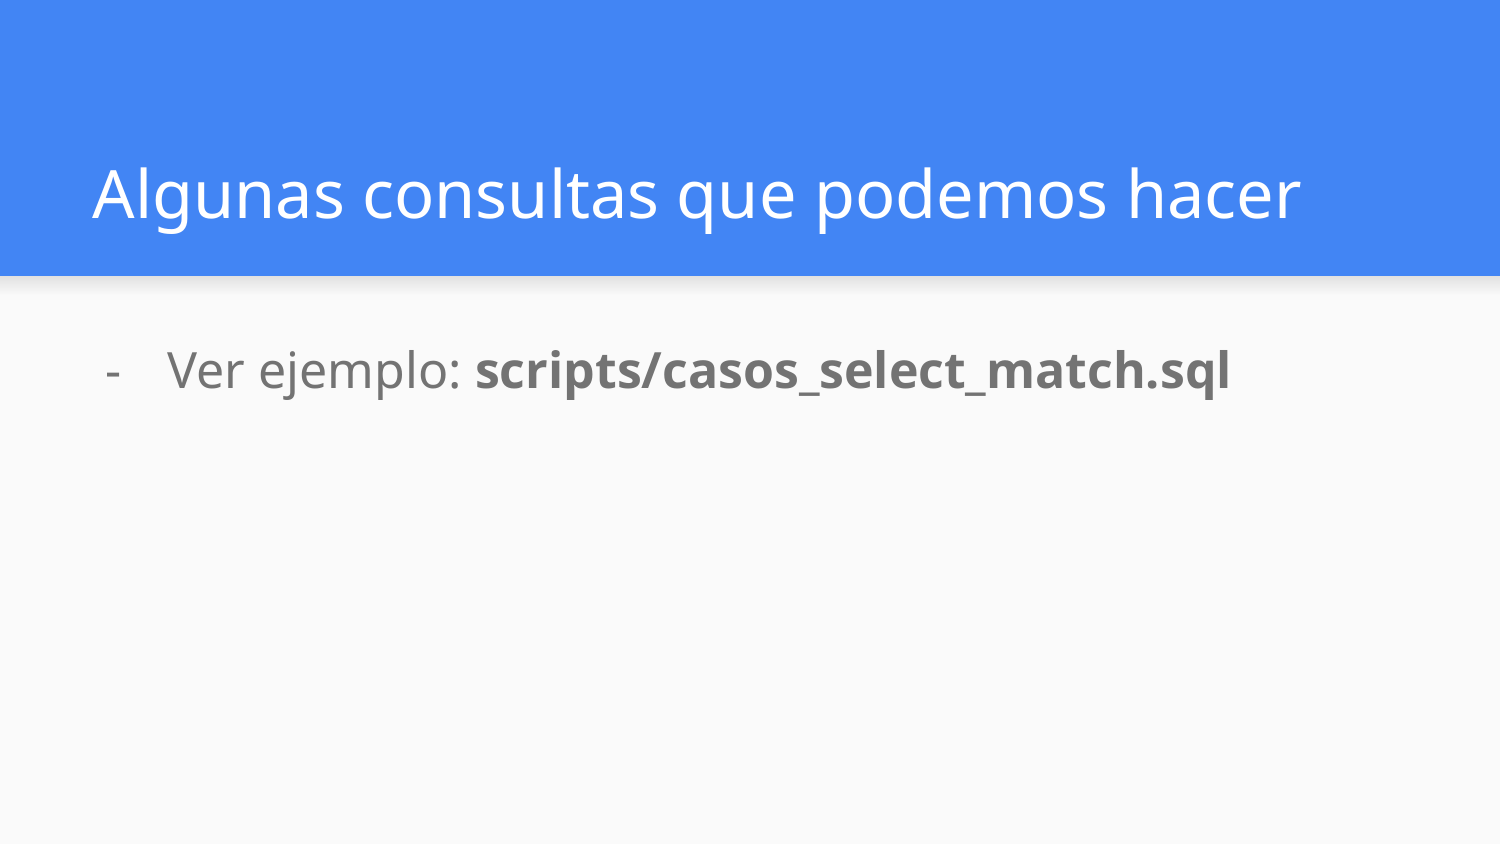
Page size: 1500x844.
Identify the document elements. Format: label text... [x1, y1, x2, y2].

list Ver ejemplo: scripts/casos_select_match.sql [77, 314, 1427, 760]
title Algunas consultas que podemos hacer [77, 121, 1427, 248]
